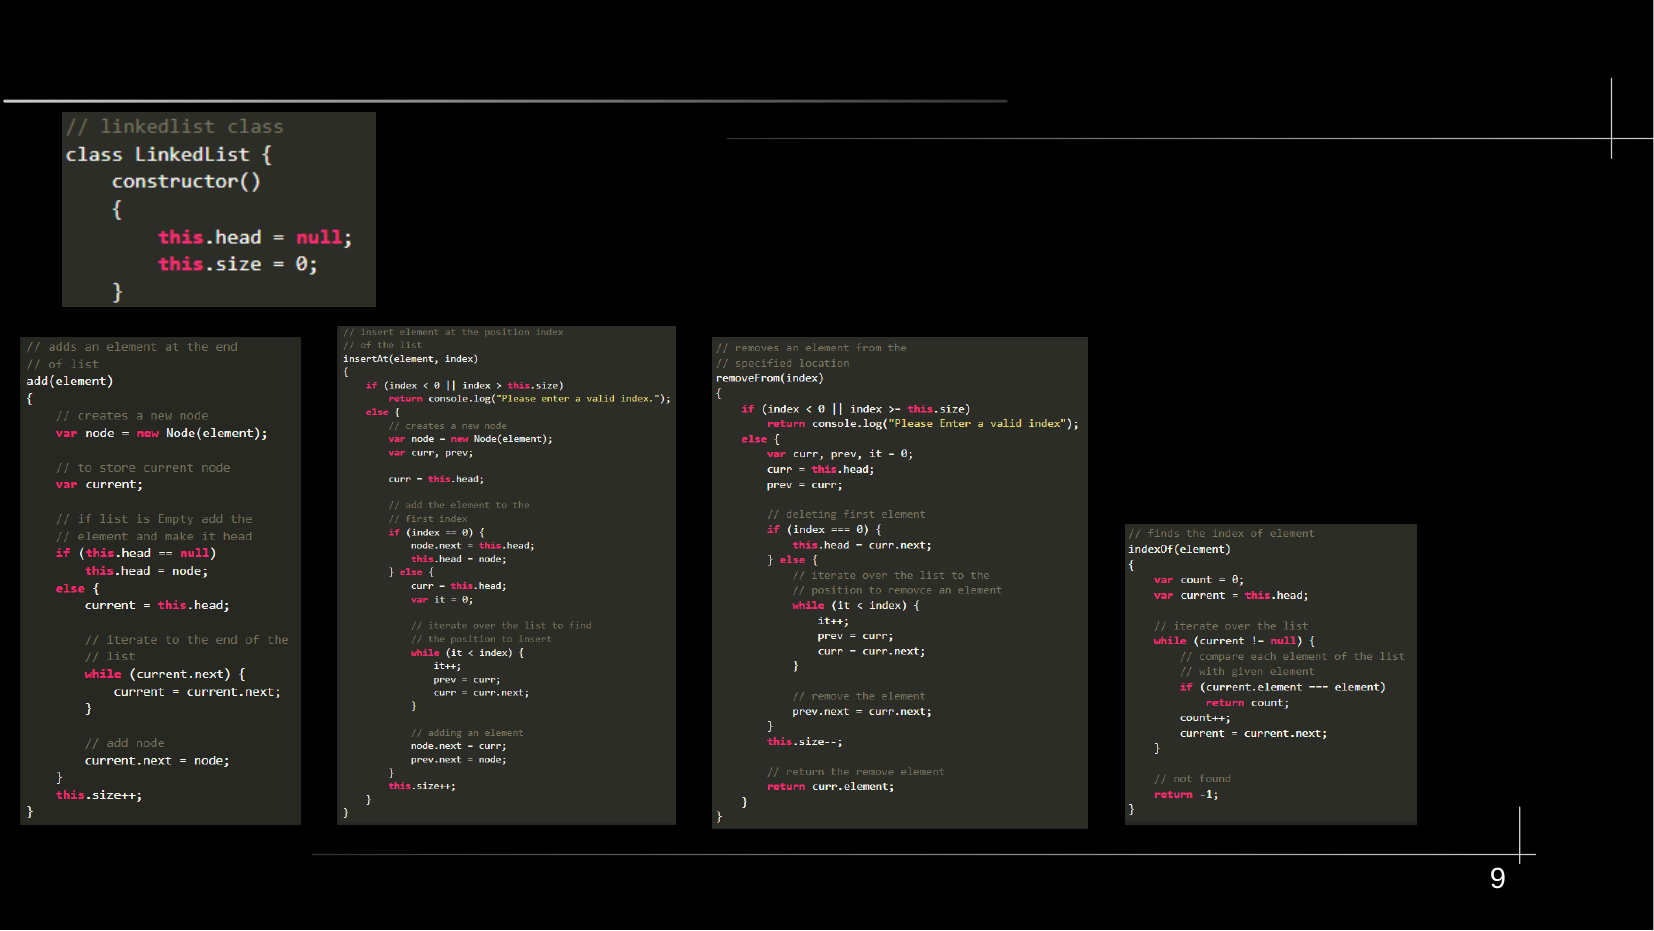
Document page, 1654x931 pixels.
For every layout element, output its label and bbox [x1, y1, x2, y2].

picture [62, 112, 376, 307]
picture [1125, 524, 1417, 826]
picture [20, 337, 301, 826]
picture [337, 326, 676, 826]
picture [712, 337, 1088, 829]
